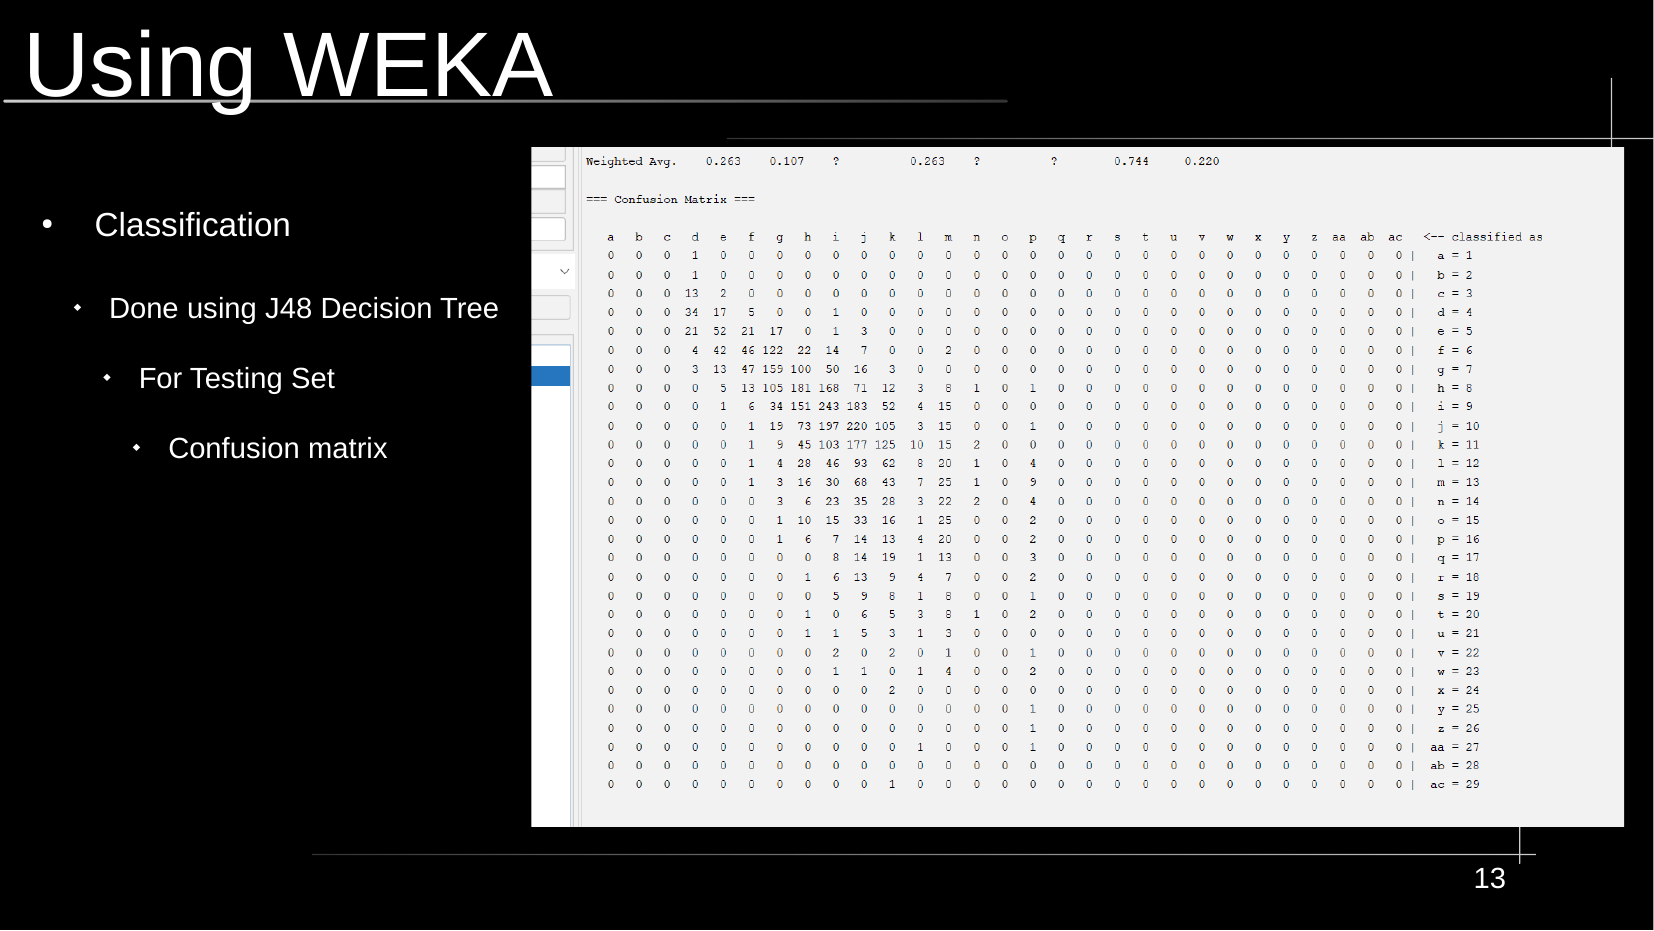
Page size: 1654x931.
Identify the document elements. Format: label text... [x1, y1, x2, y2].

list Classification [23, 206, 531, 285]
text_box Done using J48 Decision Tree [59, 284, 515, 332]
text_box Confusion matrix [118, 424, 403, 473]
title Using WEKA [23, 11, 1589, 119]
text_box For Testing Set [88, 354, 362, 402]
picture [531, 147, 1625, 827]
